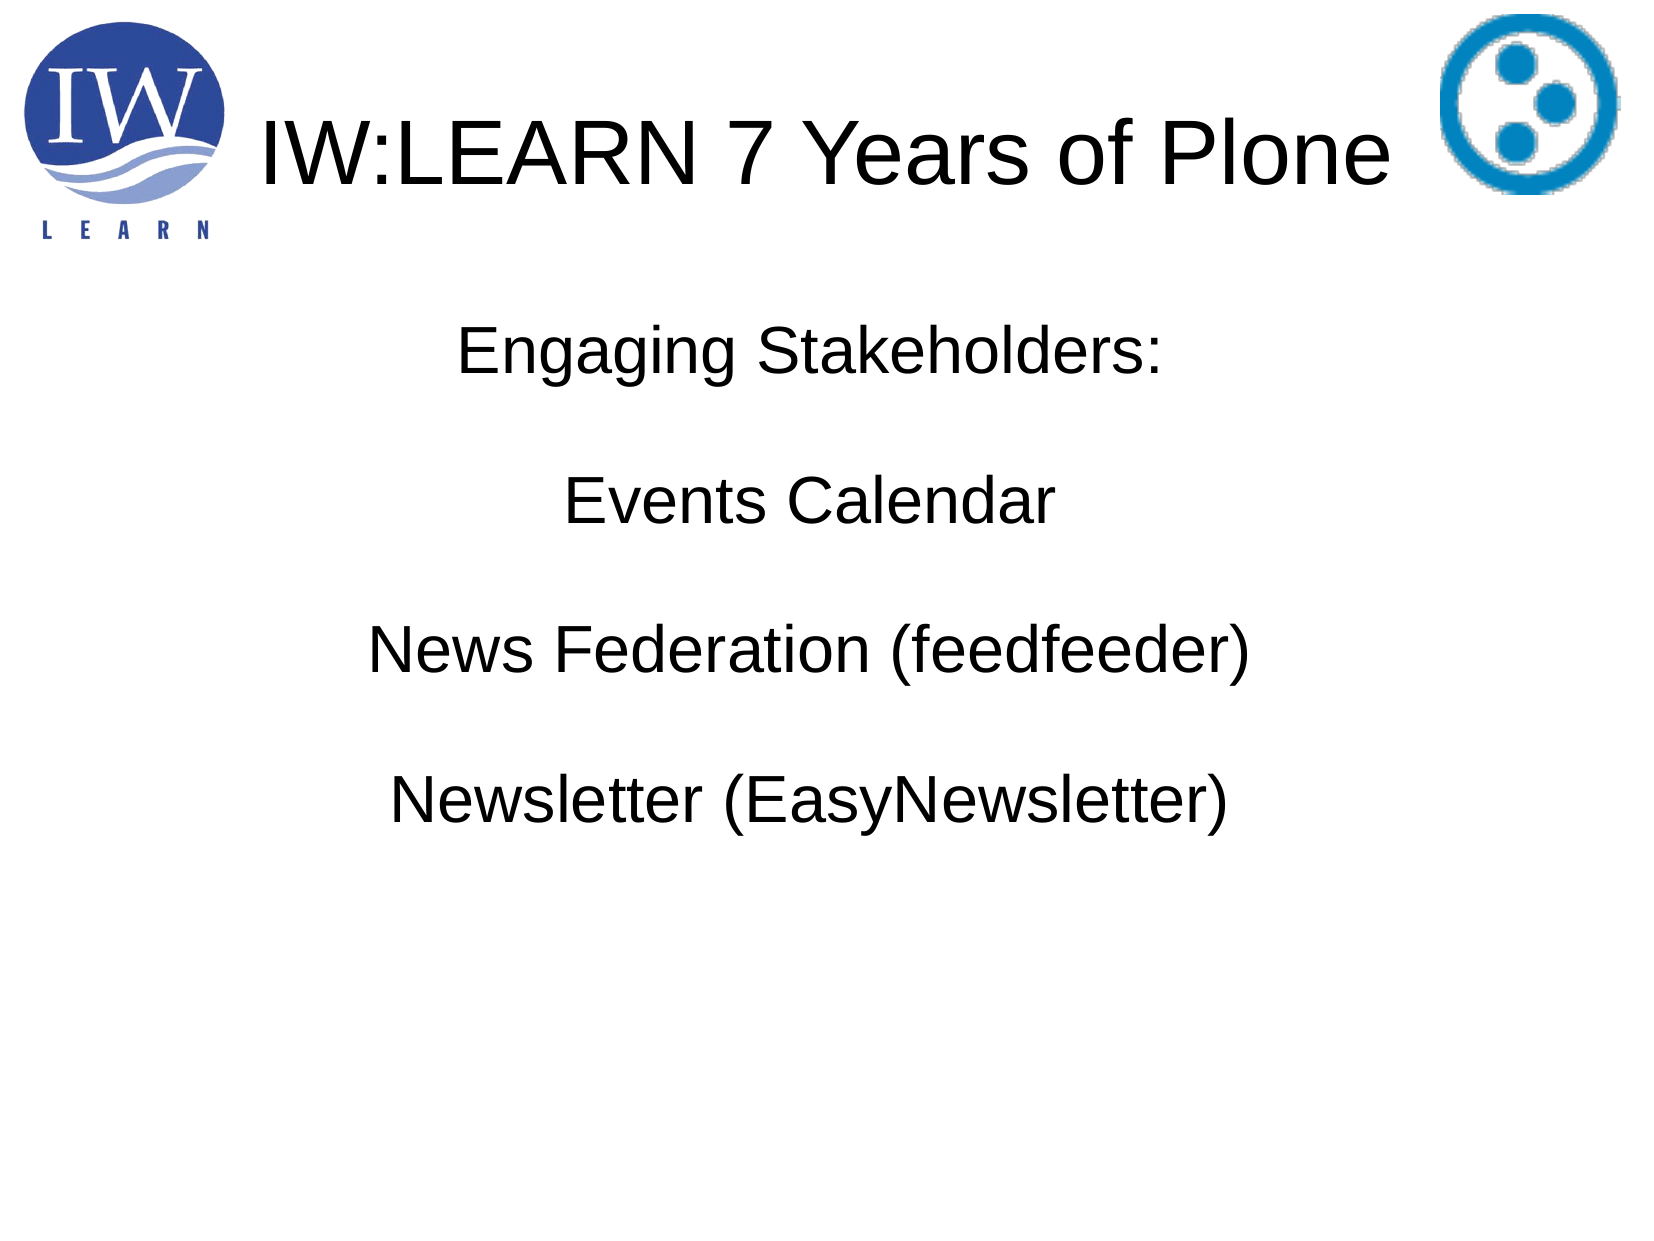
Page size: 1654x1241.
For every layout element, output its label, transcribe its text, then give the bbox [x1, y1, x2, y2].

picture [1541, 14, 1621, 196]
picture [1455, 29, 1601, 178]
picture [1440, 14, 1515, 90]
picture [6, 7, 241, 257]
title IW:LEARN 7 Years of Plone [241, 49, 1571, 257]
subtitle Engaging Stakeholders: Events Calendar News Federation (feedfeeder) Newsletter (EasyNewsletter) [82, 290, 1538, 1010]
picture [1440, 117, 1516, 196]
